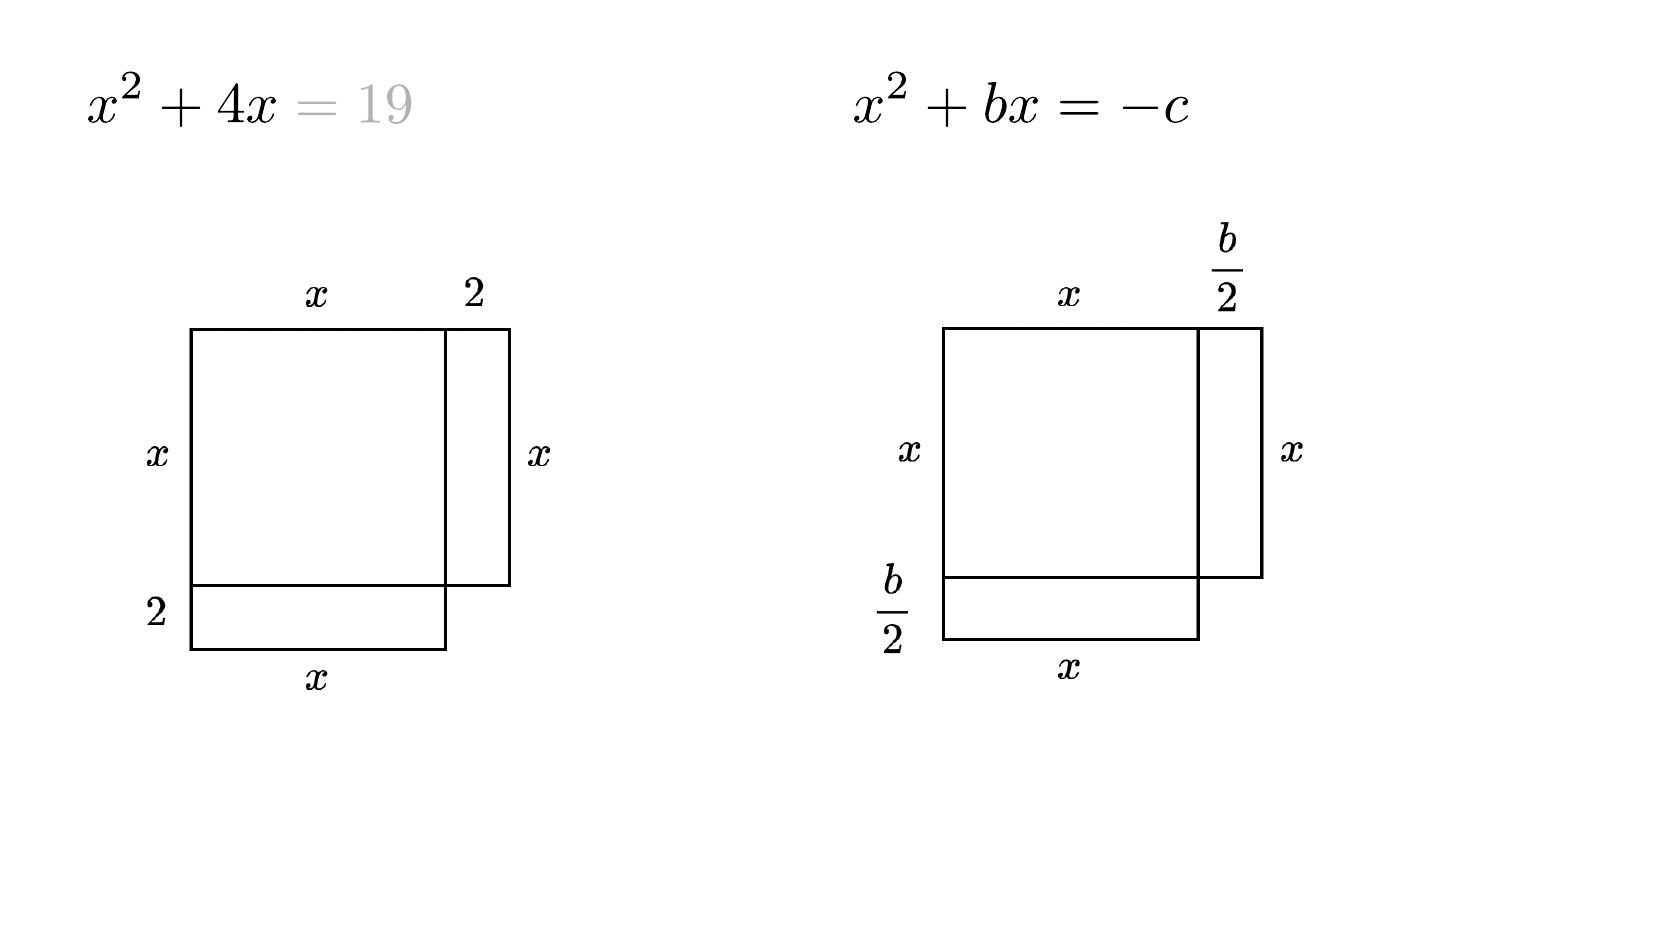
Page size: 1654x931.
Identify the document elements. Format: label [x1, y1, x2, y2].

text_box [87, 71, 277, 128]
picture [814, 184, 1486, 858]
text_box [283, 59, 449, 142]
picture [62, 200, 733, 875]
text_box [853, 71, 1189, 128]
